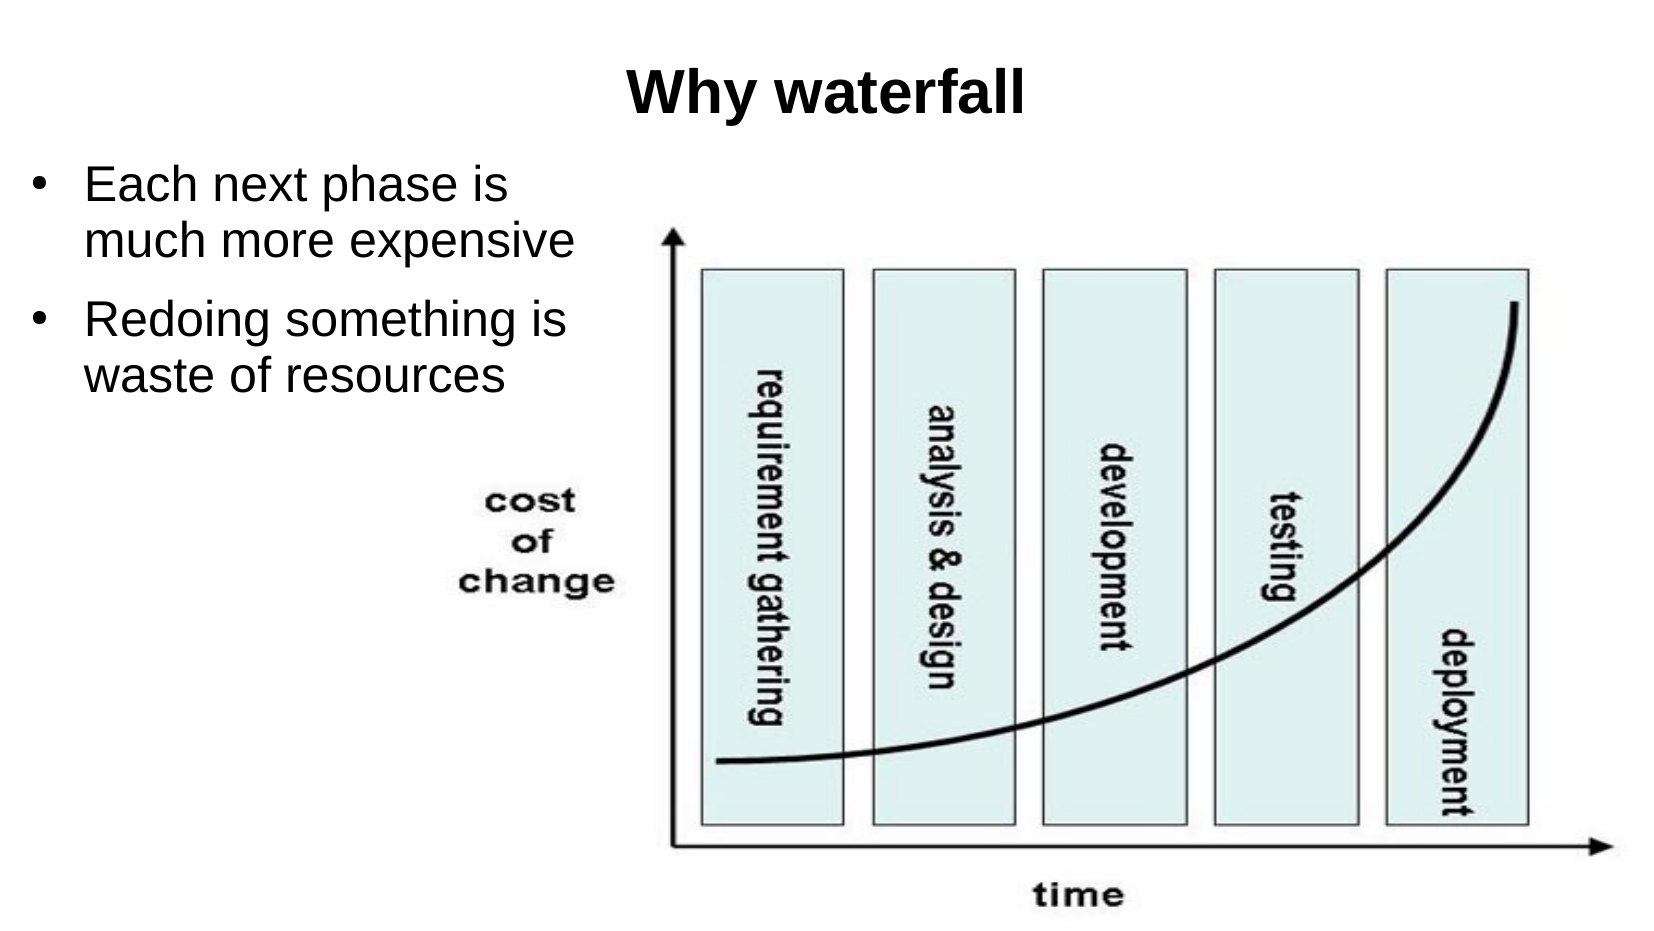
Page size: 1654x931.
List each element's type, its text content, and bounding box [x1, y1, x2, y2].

picture [445, 204, 1641, 926]
list Each next phase is much more expensive Redoing something is waste of resources [12, 156, 612, 696]
title Why waterfall [82, 37, 1571, 147]
